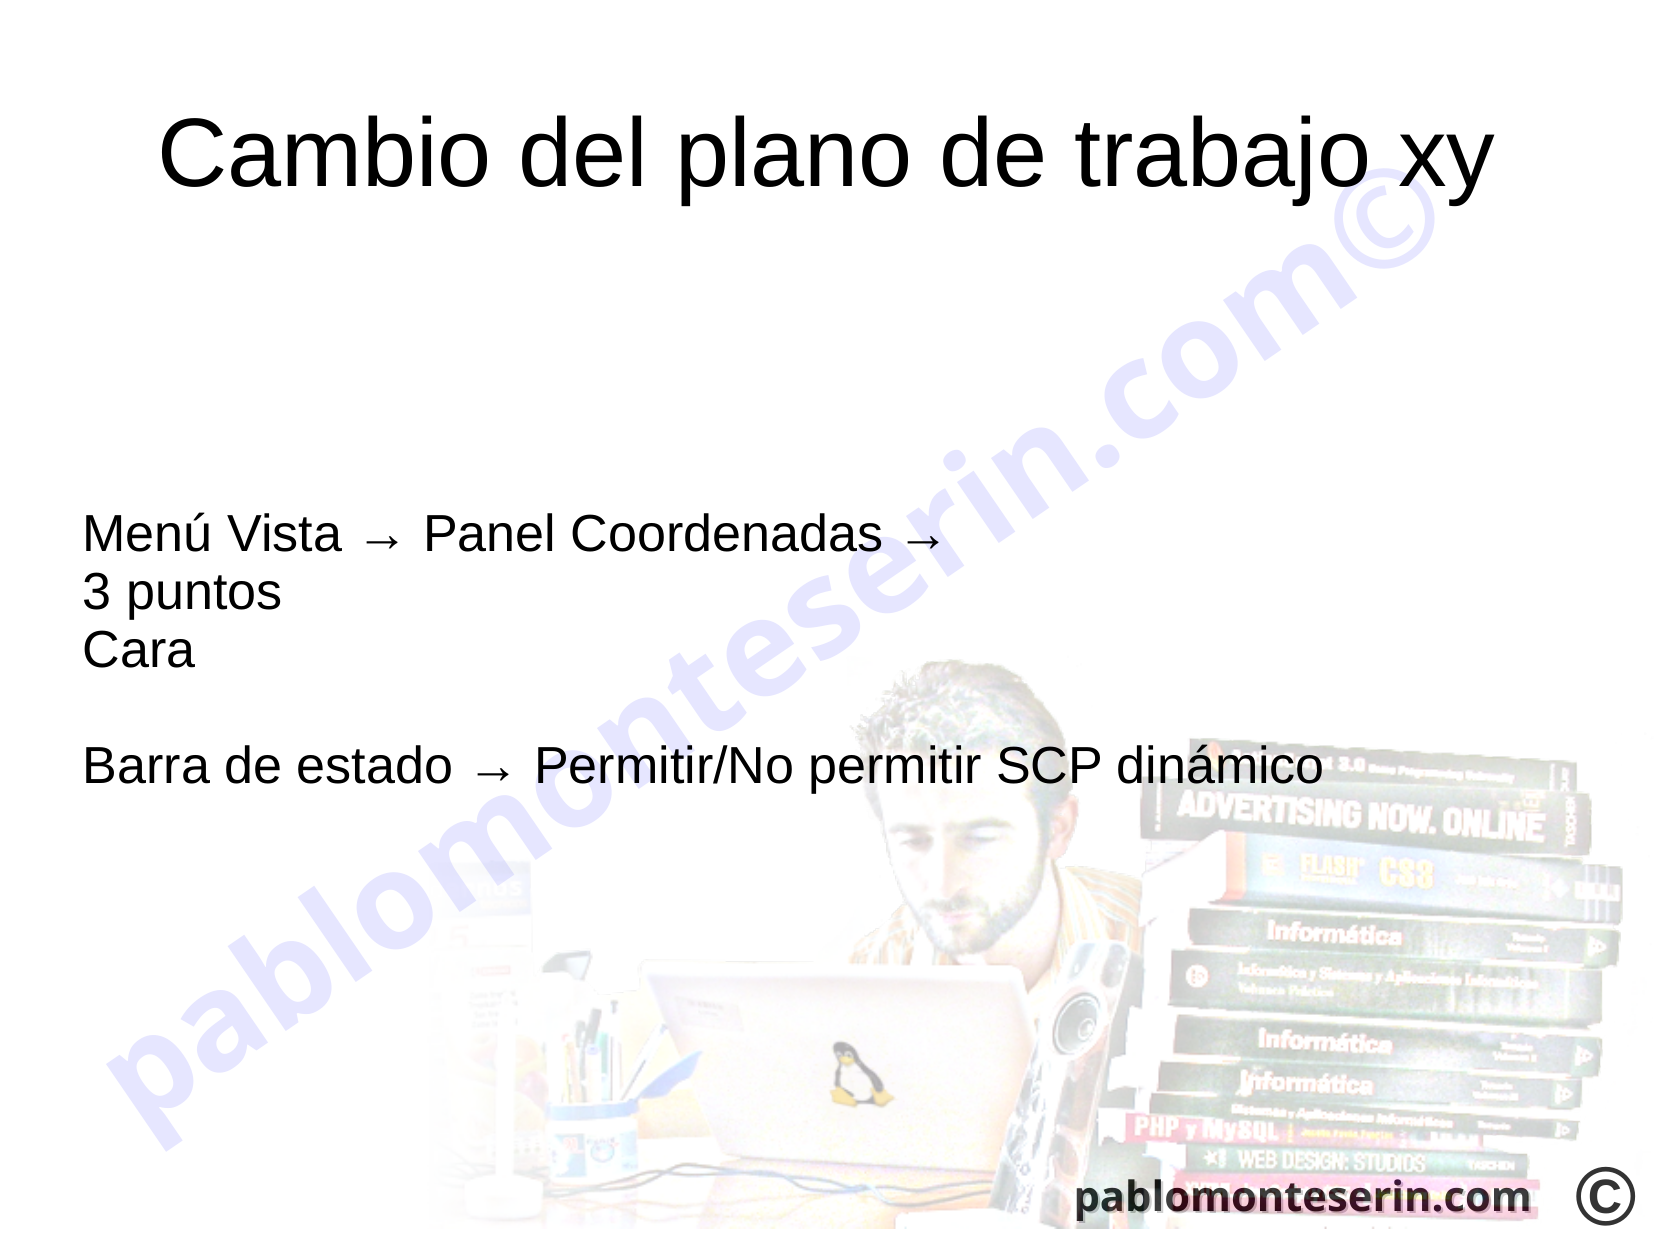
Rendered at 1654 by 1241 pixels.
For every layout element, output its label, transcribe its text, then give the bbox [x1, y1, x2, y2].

title Cambio del plano de trabajo xy [82, 49, 1571, 257]
subtitle Menú Vista → Panel Coordenadas → 3 puntos Cara Barra de estado → Permitir/No permitir SCP dinámico [82, 290, 1571, 1010]
picture [412, 640, 1654, 1229]
